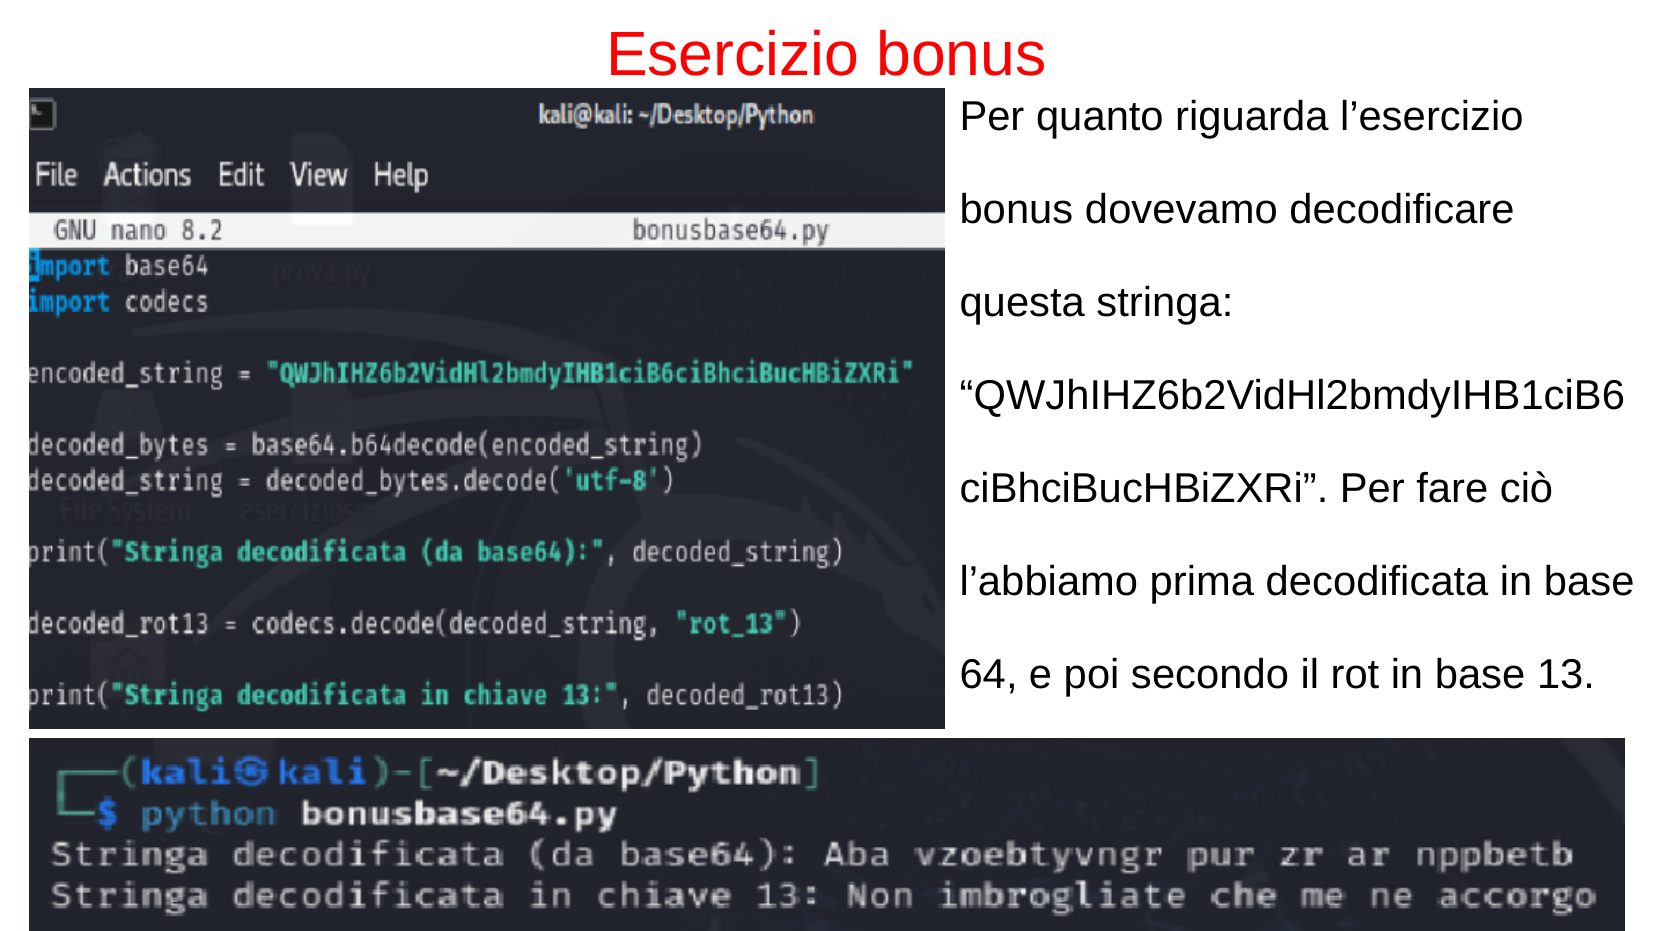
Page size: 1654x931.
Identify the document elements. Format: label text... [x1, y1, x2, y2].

picture [29, 88, 944, 729]
picture [29, 738, 1625, 931]
text_box Per quanto riguarda l’esercizio bonus dovevamo decodificare questa stringa: “QWJhIHZ6b2VidHl2bmdyIHB1ciB6ciBhciBucHBiZXRi”. Per fare ciò l’abbiamo prima decodificata in base 64, e poi secondo il rot in base 13. [944, 38, 1654, 739]
title Esercizio bonus [82, 18, 1571, 88]
